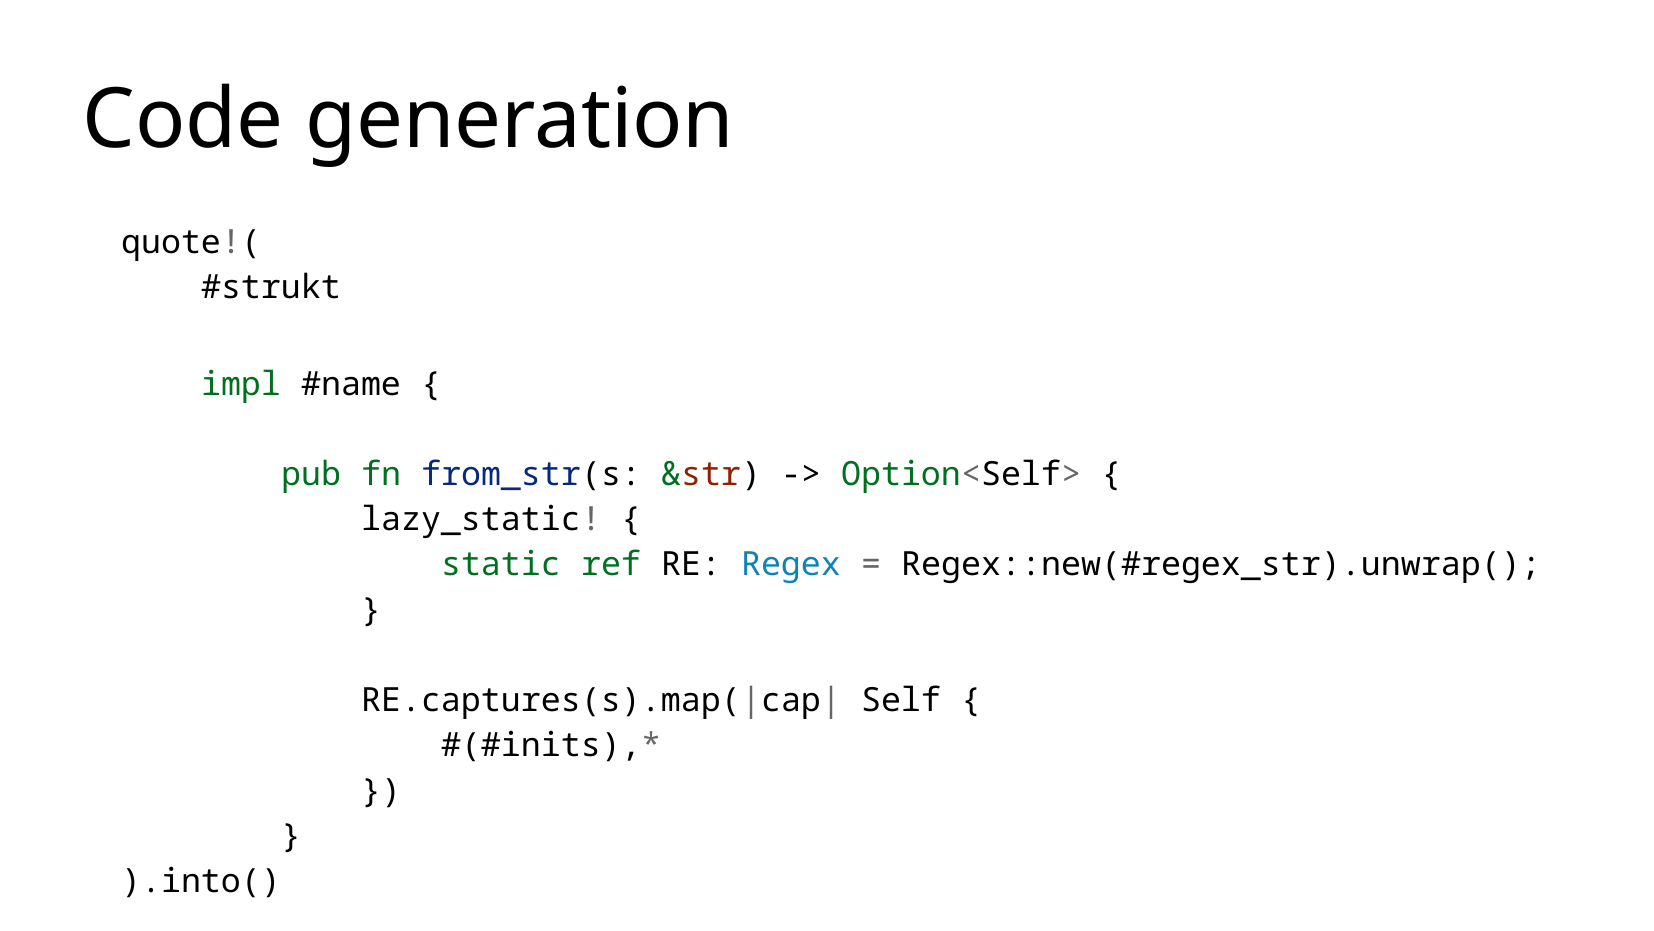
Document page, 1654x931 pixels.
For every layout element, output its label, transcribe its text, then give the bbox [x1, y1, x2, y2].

title Code generation [82, 37, 1571, 193]
text_box quote!( #strukt impl #name { pub fn from_str(s: &str) -> Option<Self> { lazy_static! { static ref RE: Regex = Regex::new(#regex_str).unwrap(); } RE.captures(s).map(|cap| Self { #(#inits),* }) } ).into() [106, 210, 1592, 846]
